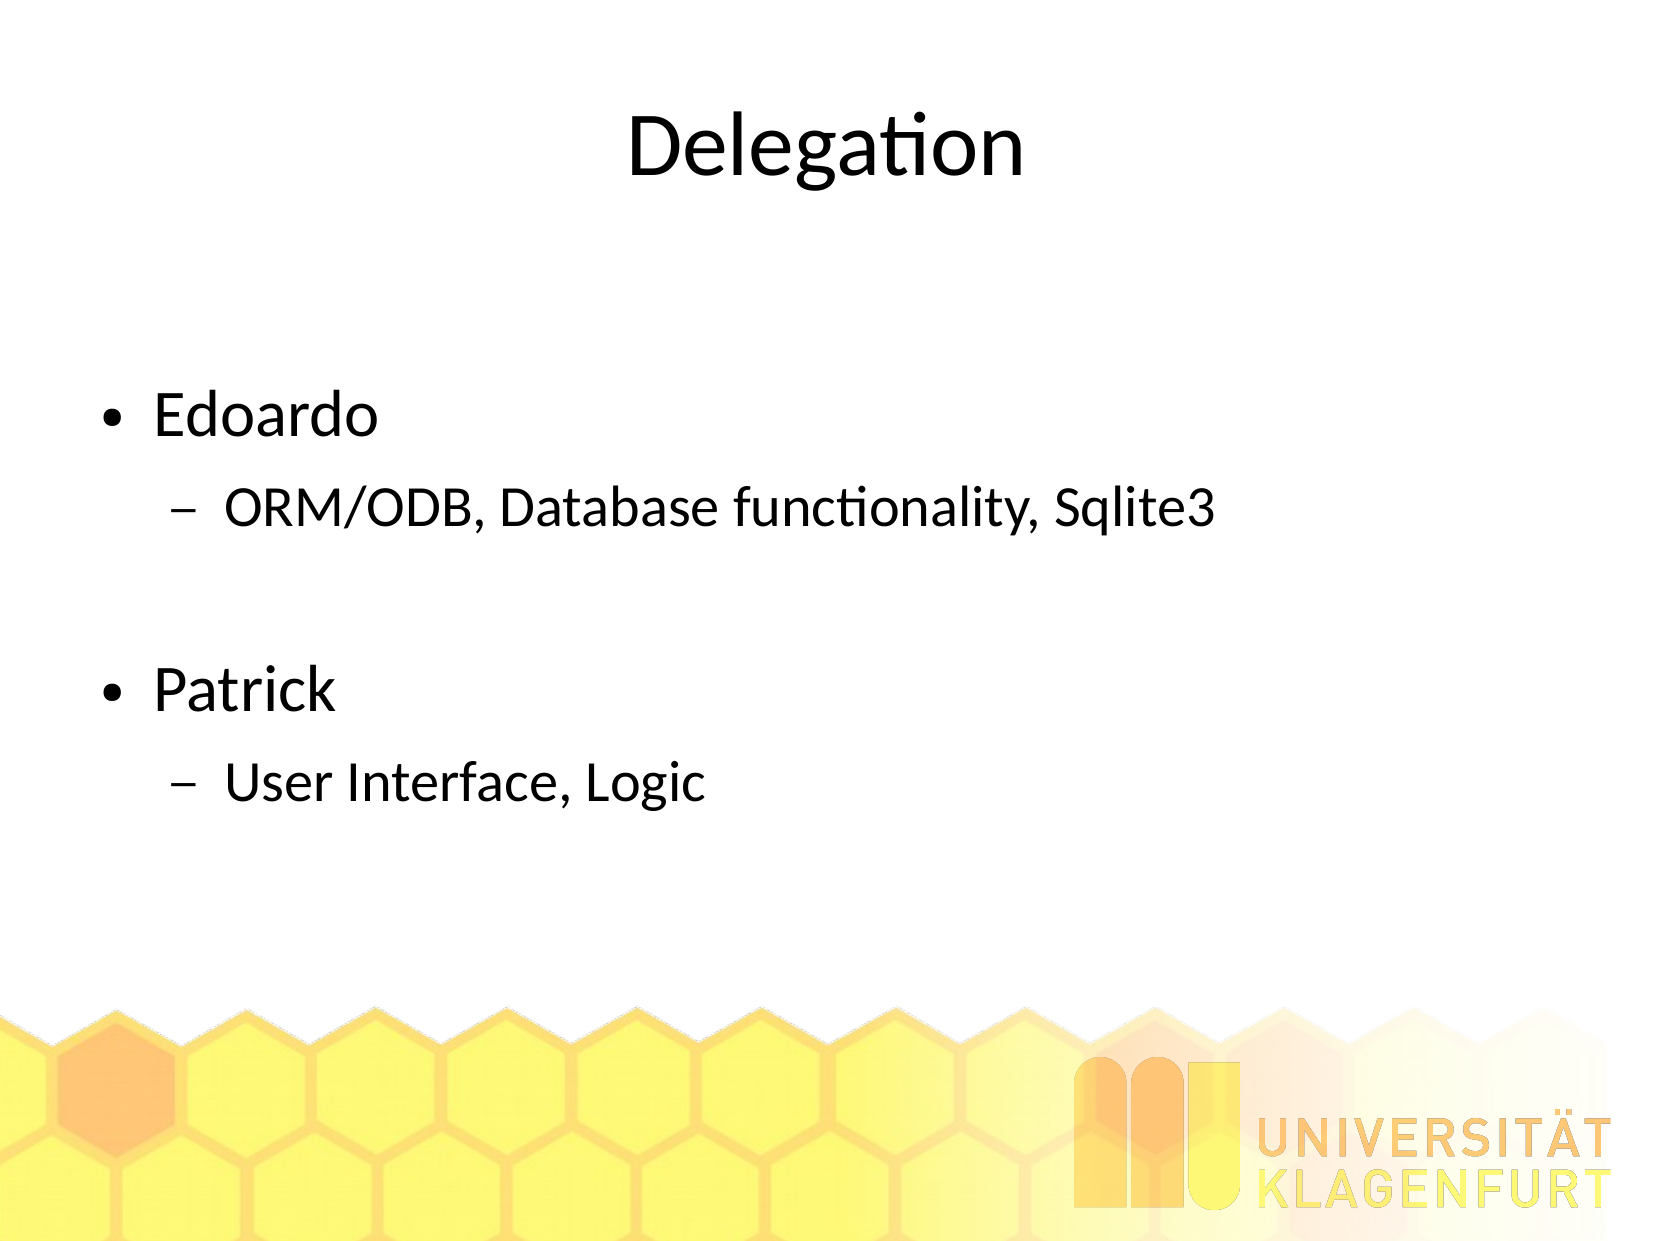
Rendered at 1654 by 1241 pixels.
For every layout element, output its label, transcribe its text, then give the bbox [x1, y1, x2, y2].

title Delegation [82, 49, 1571, 257]
list Edoardo ORM/ODB, Database functionality, Sqlite3 Patrick User Interface, Logic [82, 290, 1571, 1010]
picture [0, 1003, 1611, 1241]
